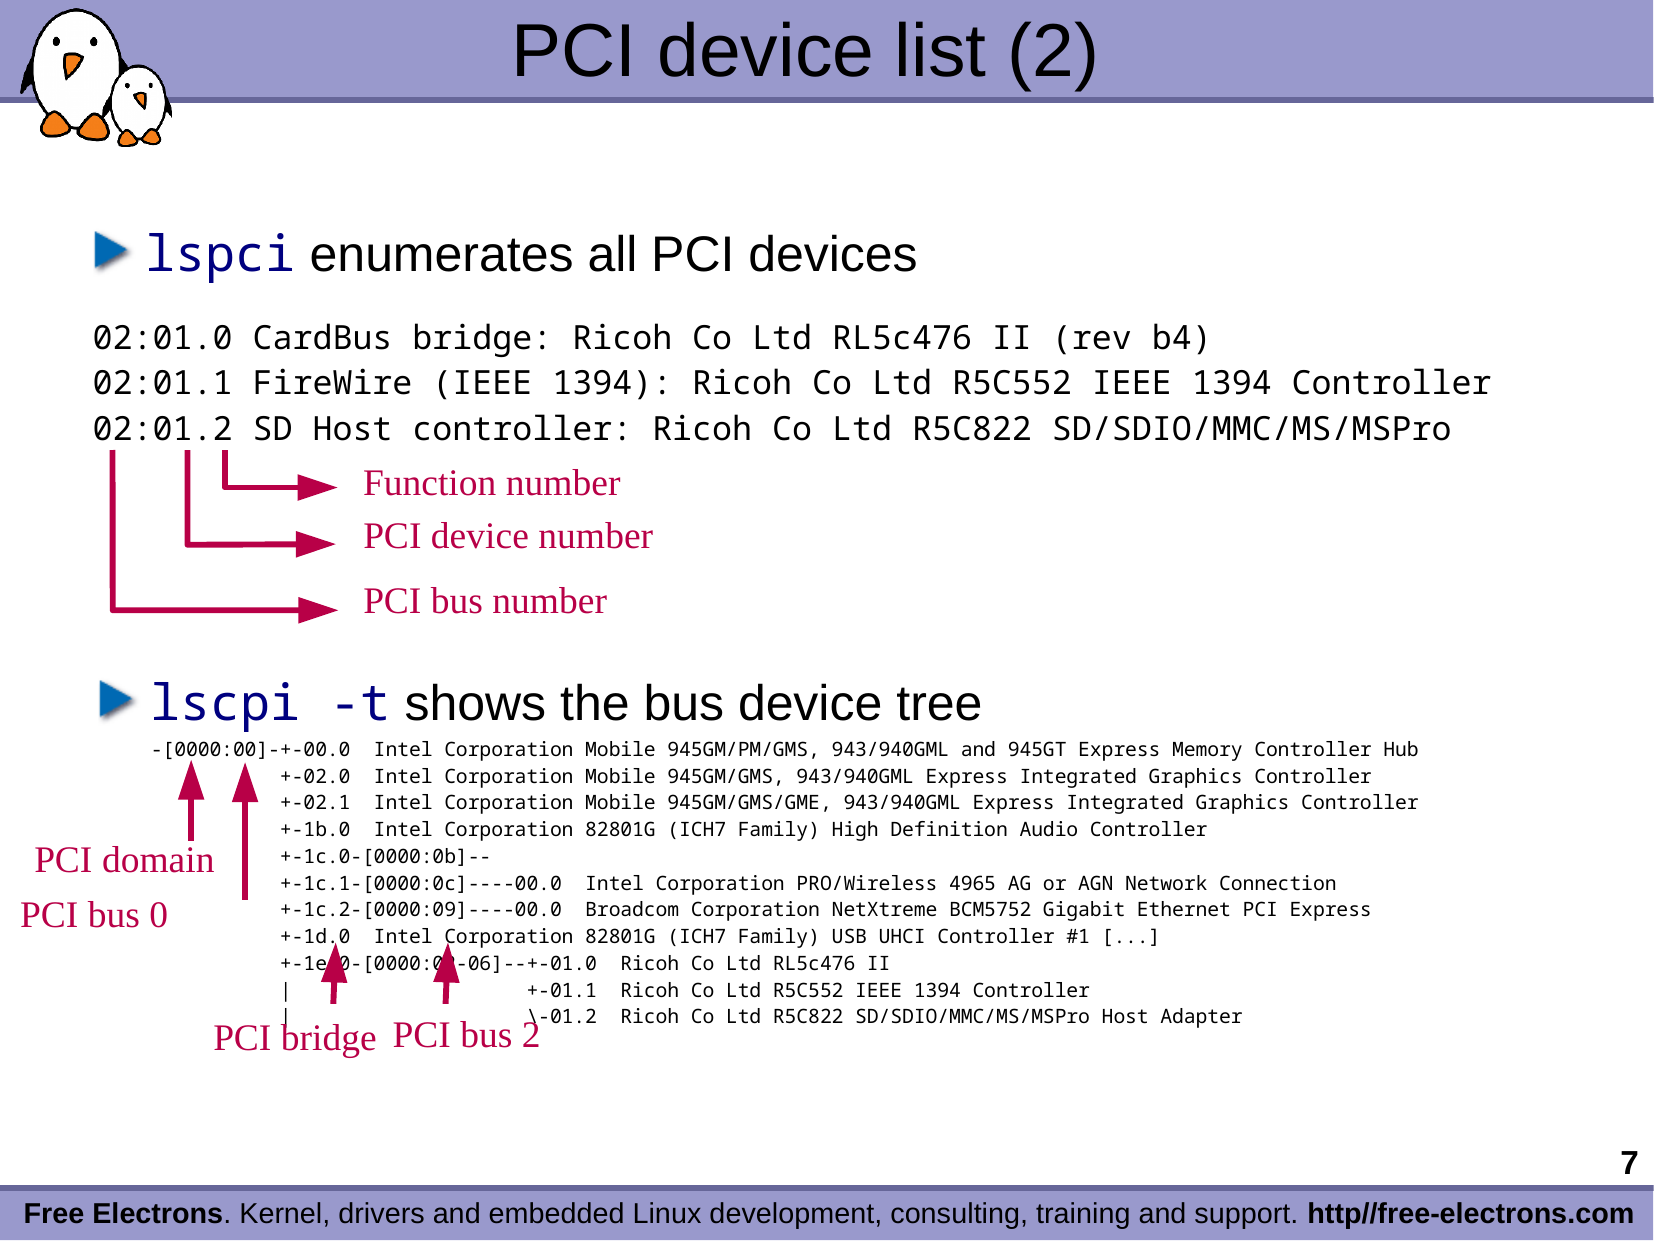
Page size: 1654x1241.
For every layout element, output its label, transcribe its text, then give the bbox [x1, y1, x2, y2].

text_box PCI bus number [363, 579, 608, 626]
text_box PCI device number [363, 514, 654, 561]
list lspci enumerates all PCI devices 02:01.0 CardBus bridge: Ricoh Co Ltd RL5c476 II (rev b4) 02:01.1 FireWire (IEEE 1394): Ricoh Co Ltd R5C552 IEEE 1394 Controller 02:01.2 SD Host controller: Ricoh Co Ltd R5C822 SD/SDIO/MMC/MS/MSPro [75, 218, 1576, 451]
list lscpi -t shows the bus device tree -[0000:00]-+-00.0 Intel Corporation Mobile 945GM/PM/GMS, 943/940GML and 945GT Express Memory Controller Hub +-02.0 Intel Corporation Mobile 945GM/GMS, 943/940GML Express Integrated Graphics Controller +-02.1 Intel Corporation Mobile 945GM/GMS/GME, 943/940GML Express Integrated Graphics Controller +-1b.0 Intel Corporation 82801G (ICH7 Family) High Definition Audio Controller +-1c.0-[0000:0b]-- +-1c.1-[0000:0c]----00.0 Intel Corporation PRO/Wireless 4965 AG or AGN Network Connection +-1c.2-[0000:09]----00.0 Broadcom Corporation NetXtreme BCM5752 Gigabit Ethernet PCI Express +-1d.0 Intel Corporation 82801G (ICH7 Family) USB UHCI Controller #1 [...] +-1e.0-[0000:02-06]--+-01.0 Ricoh Co Ltd RL5c476 II | +-01.1 Ricoh Co Ltd R5C552 IEEE 1394 Controller | \-01.2 Ricoh Co Ltd R5C822 SD/SDIO/MMC/MS/MSPro Host Adapter [79, 667, 1580, 984]
text_box PCI bus 2 [392, 1013, 541, 1060]
text_box Function number [363, 461, 622, 508]
text_box PCI bus 0 [20, 893, 169, 940]
picture [20, 8, 172, 147]
text_box PCI domain [34, 839, 221, 886]
title PCI device list (2) [60, 0, 1551, 101]
text_box PCI bridge [213, 1016, 400, 1063]
